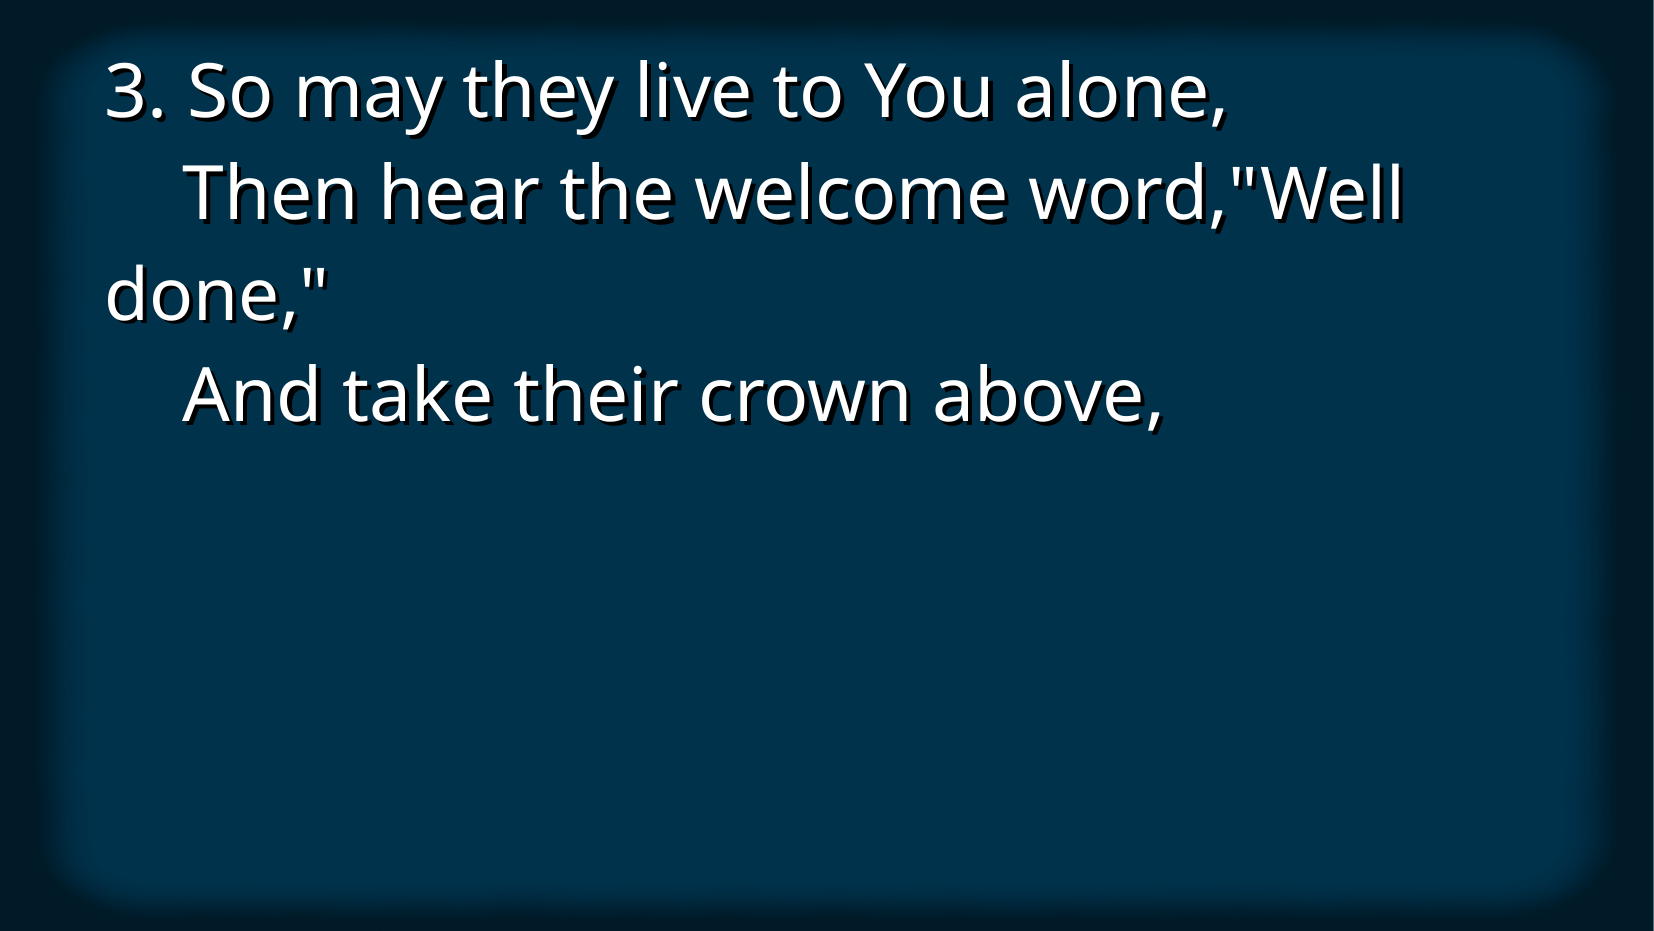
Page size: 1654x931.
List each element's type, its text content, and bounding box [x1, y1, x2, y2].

text_box 3. So may they live to You alone, Then hear the welcome word,"Well done," And take their crown above, [90, 30, 1591, 376]
picture [0, 0, 1654, 931]
